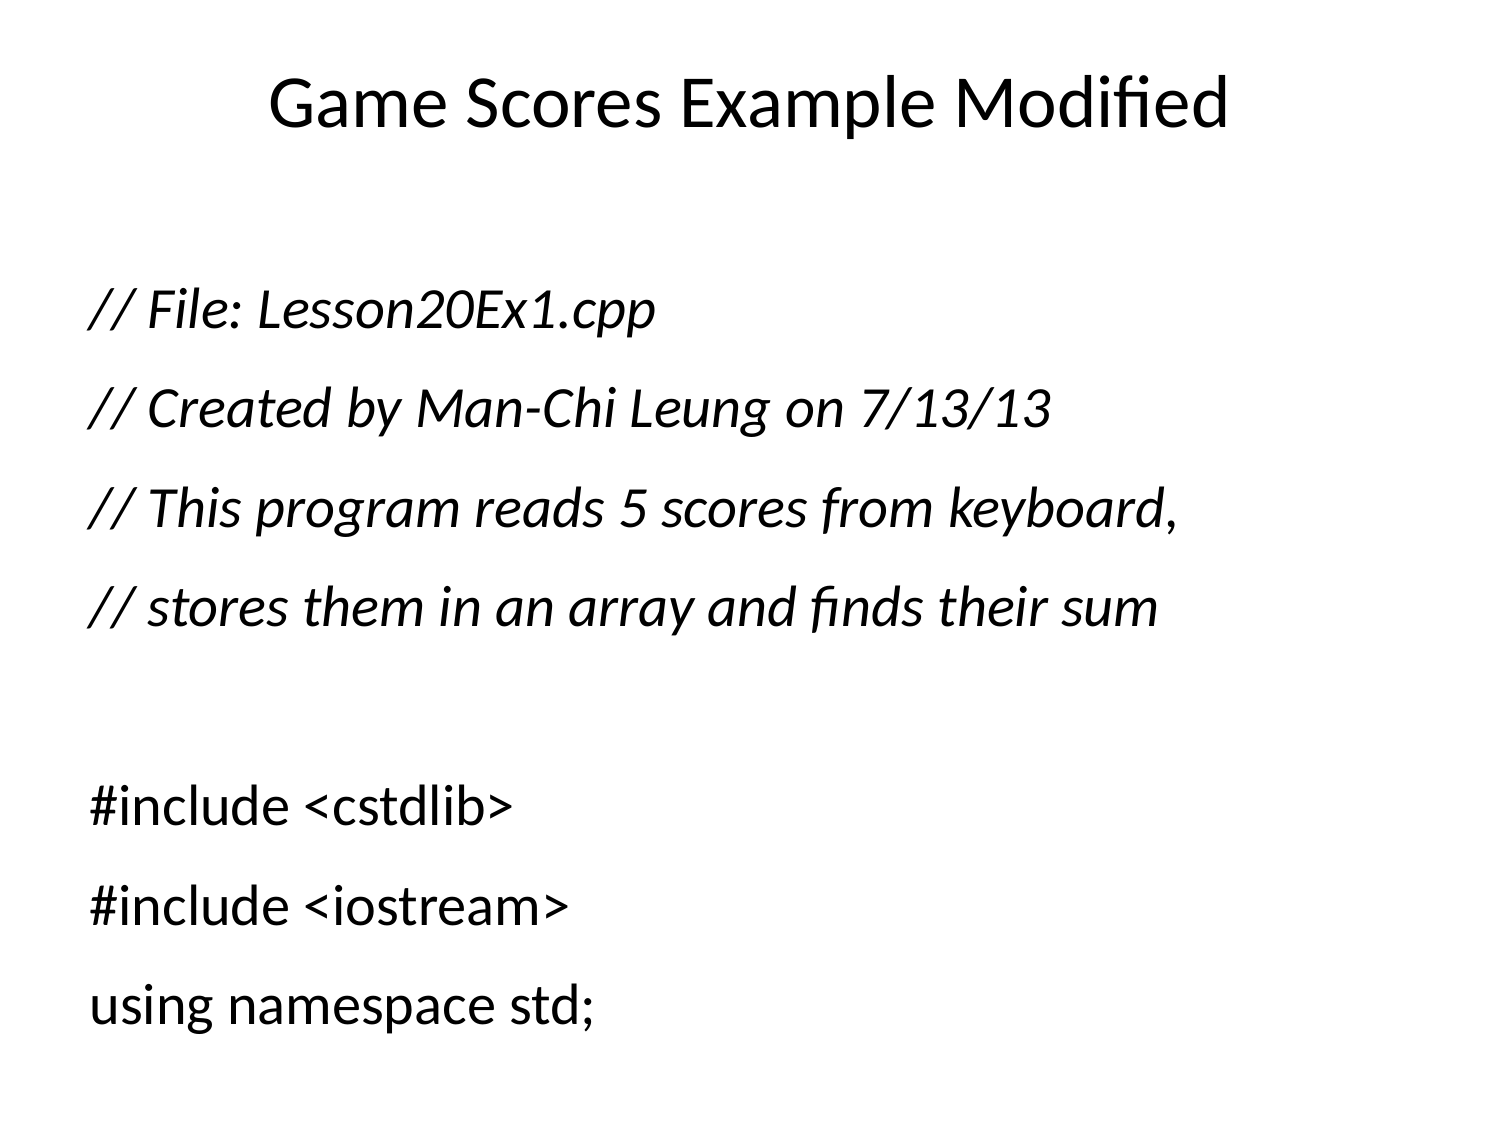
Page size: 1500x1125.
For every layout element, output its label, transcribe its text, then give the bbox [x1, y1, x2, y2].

title Game Scores Example Modified [75, 45, 1425, 233]
list // File: Lesson20Ex1.cpp // Created by Man-Chi Leung on 7/13/13 // This program reads 5 scores from keyboard, // stores them in an array and finds their sum #include <cstdlib> #include <iostream> using namespace std; [75, 262, 1425, 1005]
